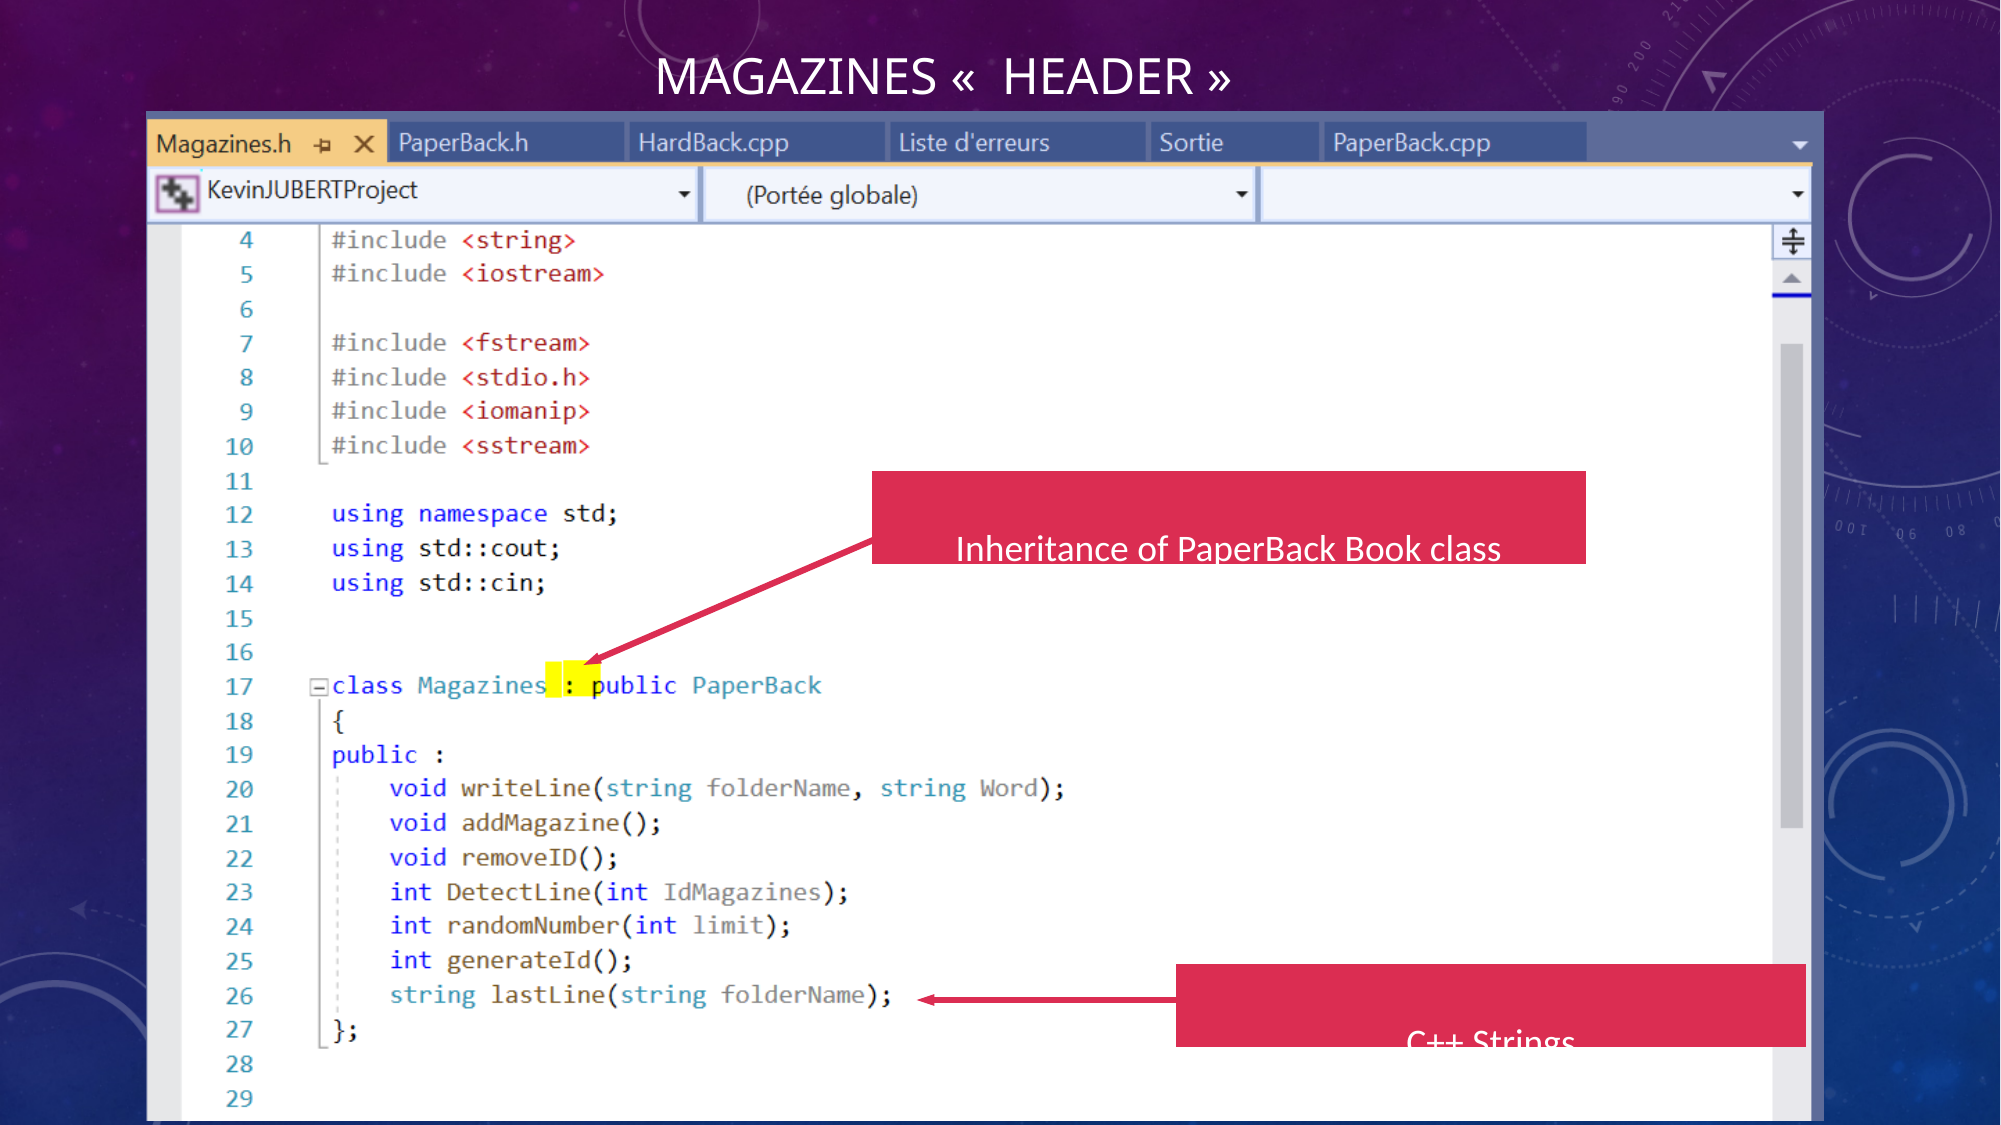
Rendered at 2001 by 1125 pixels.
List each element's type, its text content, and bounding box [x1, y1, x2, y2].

picture [146, 111, 1824, 1121]
title Magazines « Header » [112, 36, 1775, 112]
text_box C++ Strings [1177, 965, 1805, 1046]
text_box Inheritance of PaperBack Book class [873, 472, 1585, 563]
